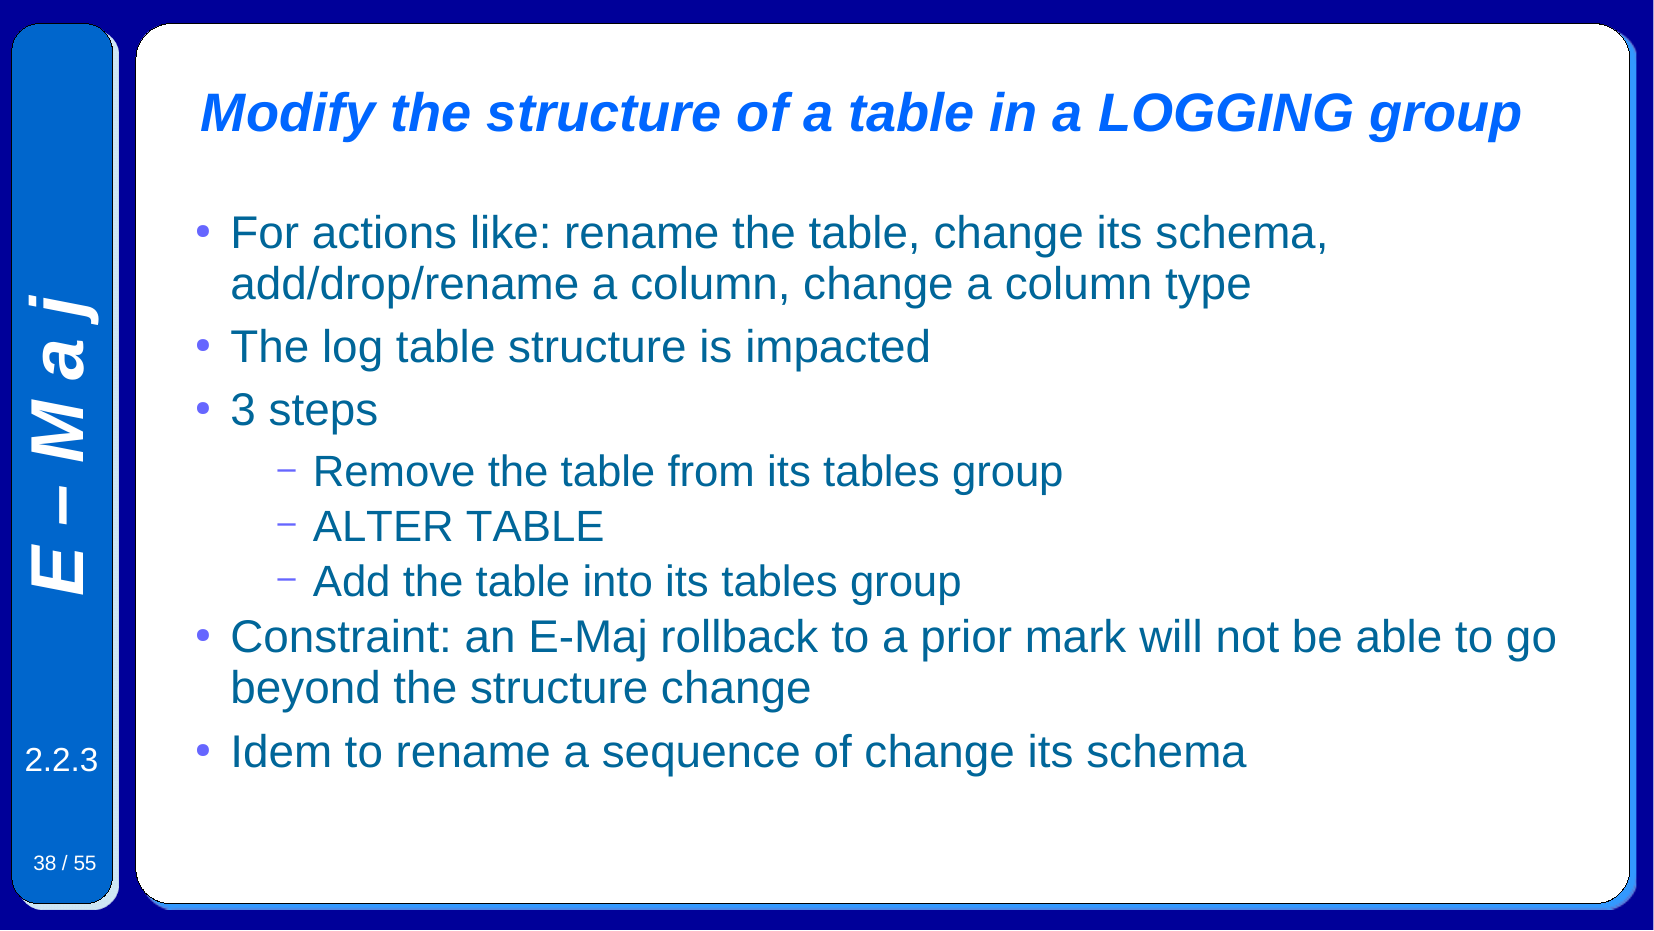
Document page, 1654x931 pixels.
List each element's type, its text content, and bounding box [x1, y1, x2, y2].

list For actions like: rename the table, change its schema, add/drop/rename a column, change a column type The log table structure is impacted 3 steps Remove the table from its tables group ALTER TABLE Add the table into its tables group Constraint: an E-Maj rollback to a prior mark will not be able to go beyond the structure change Idem to rename a sequence of change its schema [177, 206, 1587, 827]
title Modify the structure of a table in a LOGGING group [200, 34, 1575, 191]
